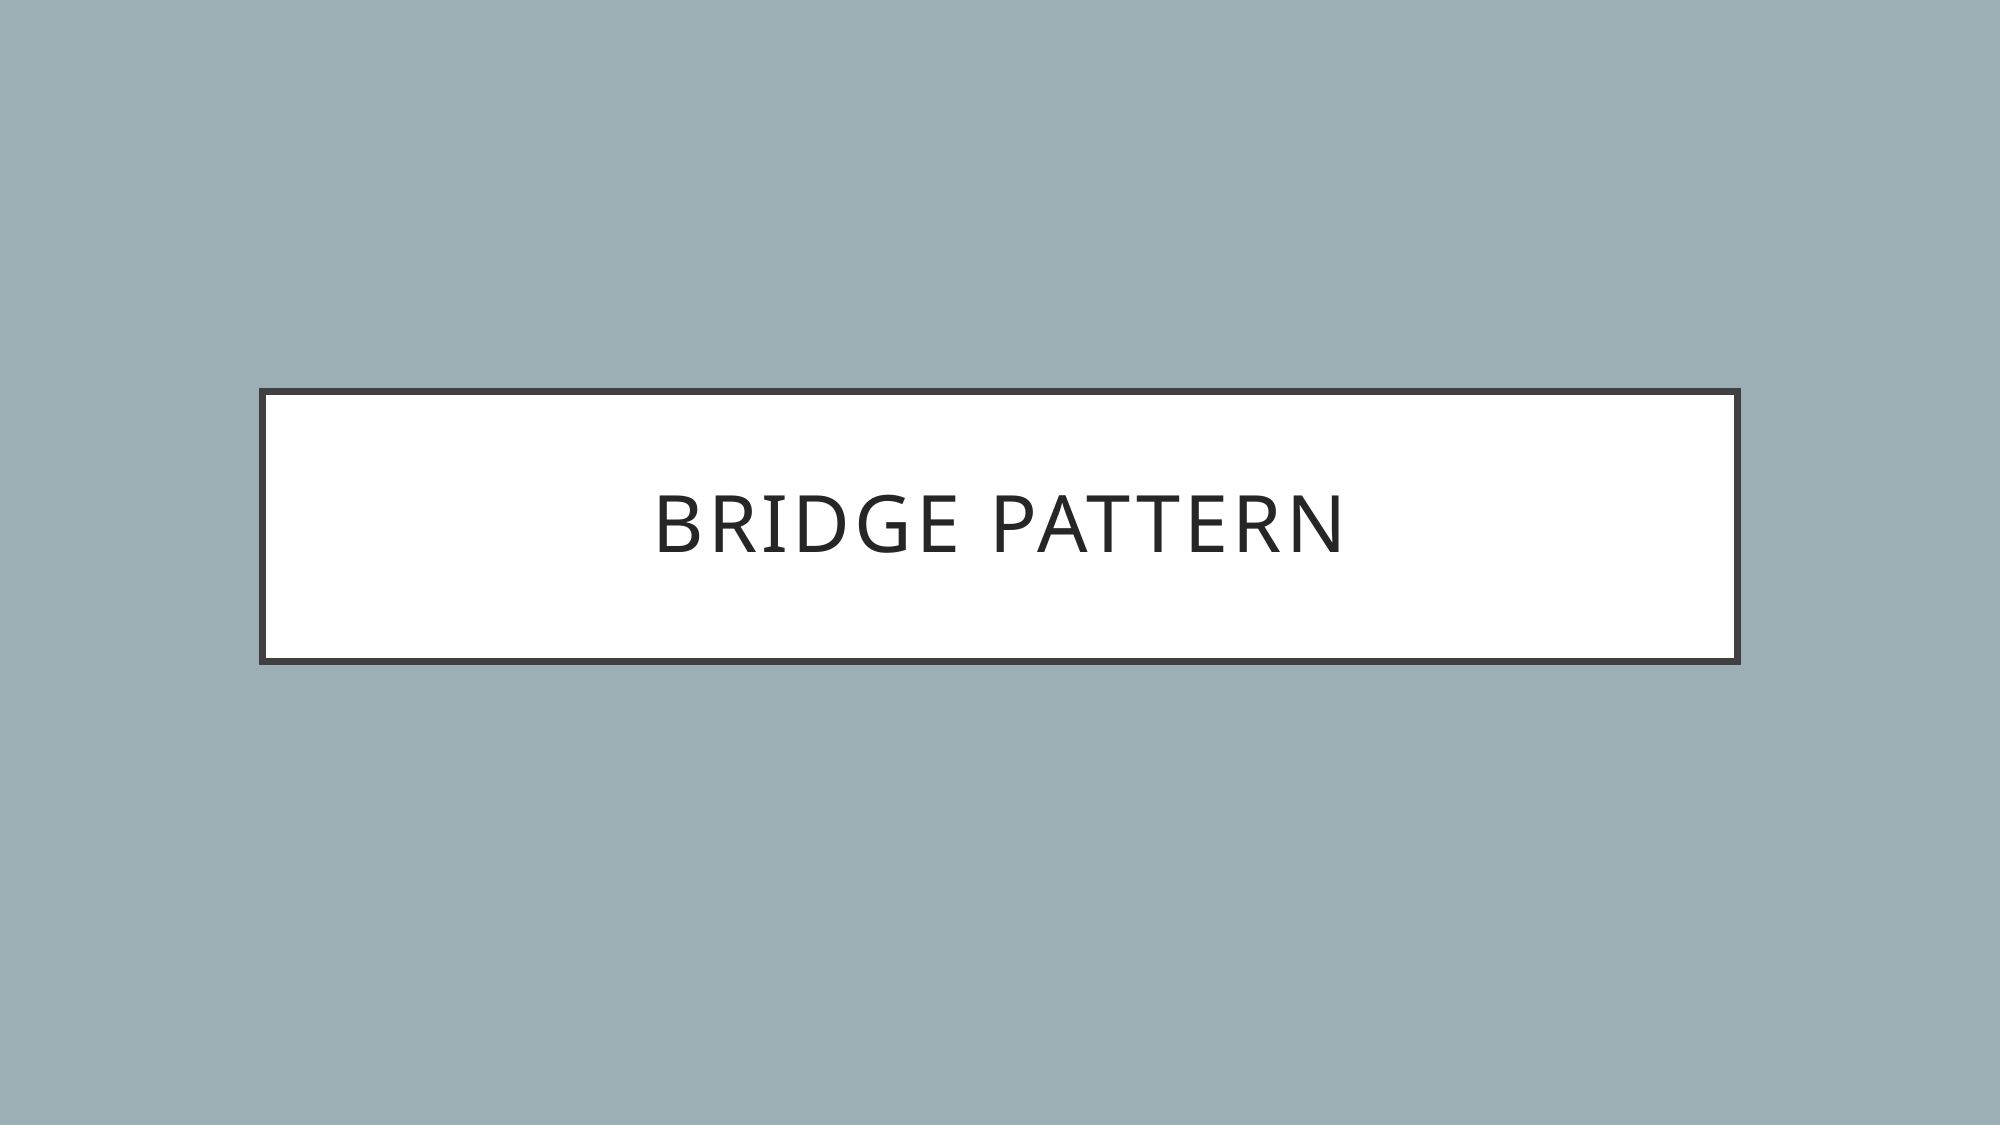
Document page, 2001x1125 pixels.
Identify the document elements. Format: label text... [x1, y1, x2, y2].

title Bridge pattern [262, 391, 1738, 662]
